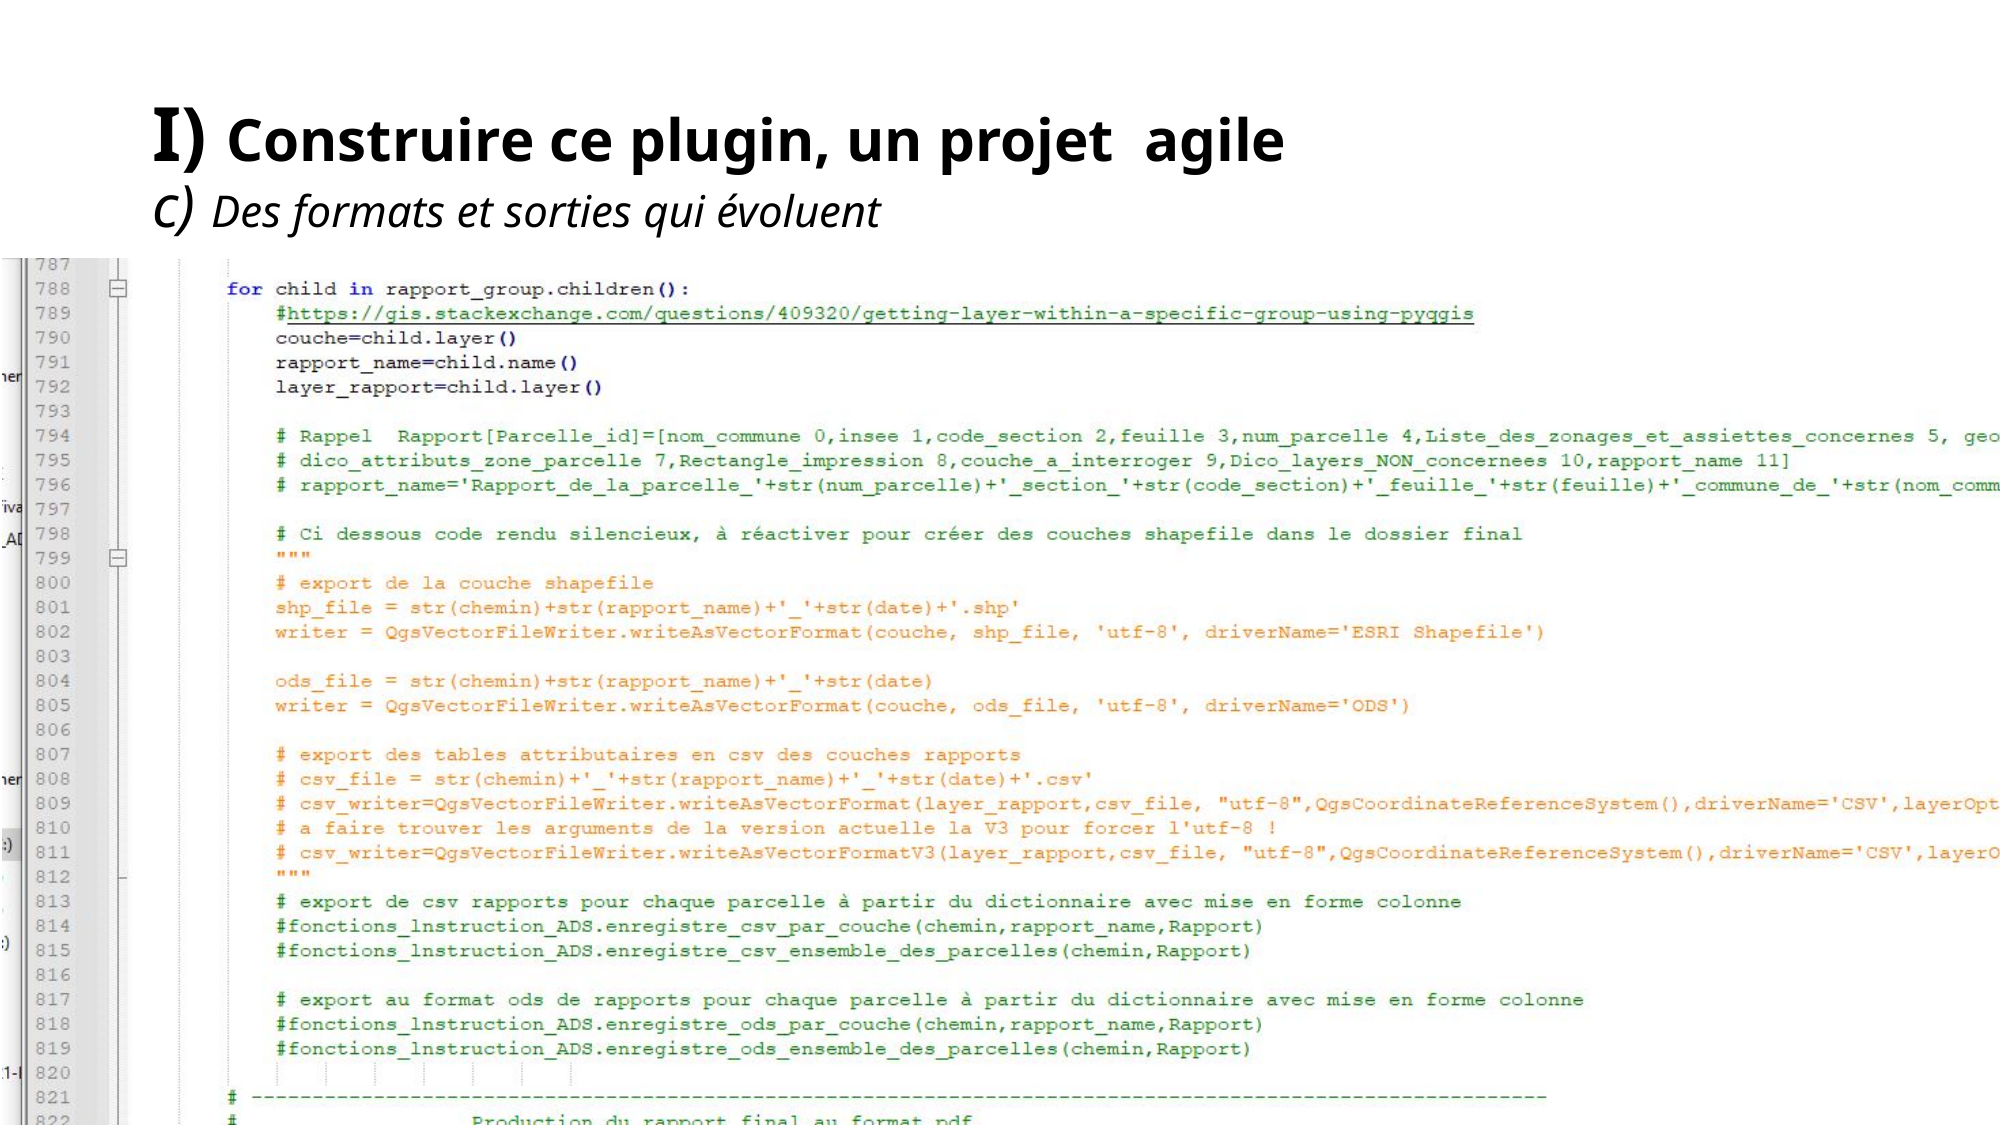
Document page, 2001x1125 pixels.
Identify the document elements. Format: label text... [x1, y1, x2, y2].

title I) Construire ce plugin, un projet agile c) Des formats et sorties qui évoluent [137, 59, 1863, 258]
picture [2, 258, 2000, 1125]
